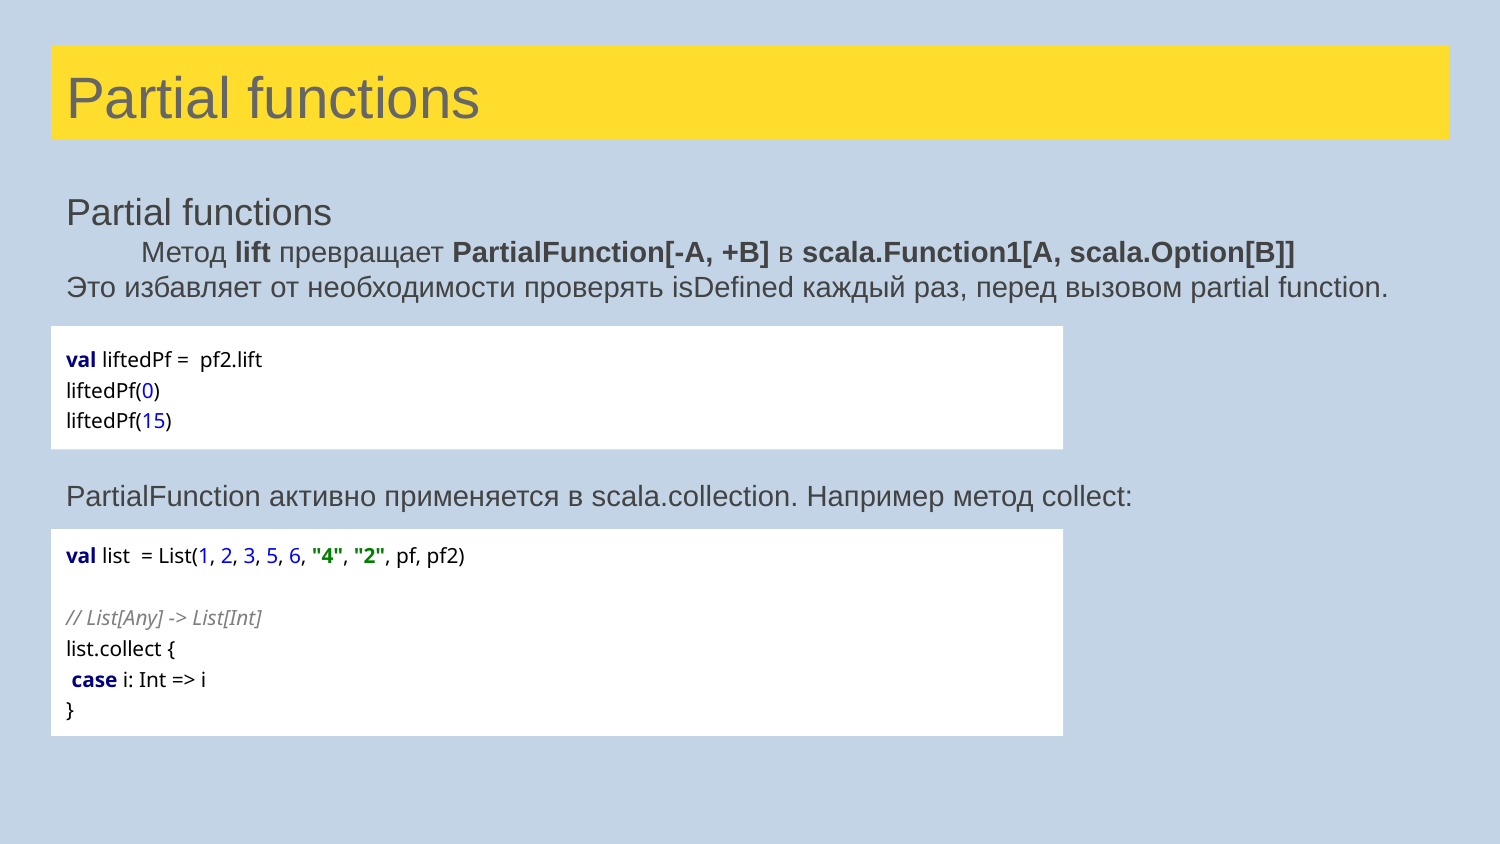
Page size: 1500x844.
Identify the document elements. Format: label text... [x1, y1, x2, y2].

text_box val liftedPf = pf2.lift liftedPf(0) liftedPf(15) [51, 326, 1064, 450]
text_box Partial functions Метод lift превращает PartialFunction[-A, +B] в scala.Function1[A, scala.Option[B]] Это избавляет от необходимости проверять isDefined каждый раз, перед вызовом partial function. PartialFunction активно применяется в scala.collection. Например метод collect: [51, 172, 1449, 838]
text_box val list = List(1, 2, 3, 5, 6, "4", "2", pf, pf2) // List[Any] -> List[Int] list.collect { case i: Int => i } [51, 529, 1064, 736]
title Partial functions [51, 45, 1449, 140]
